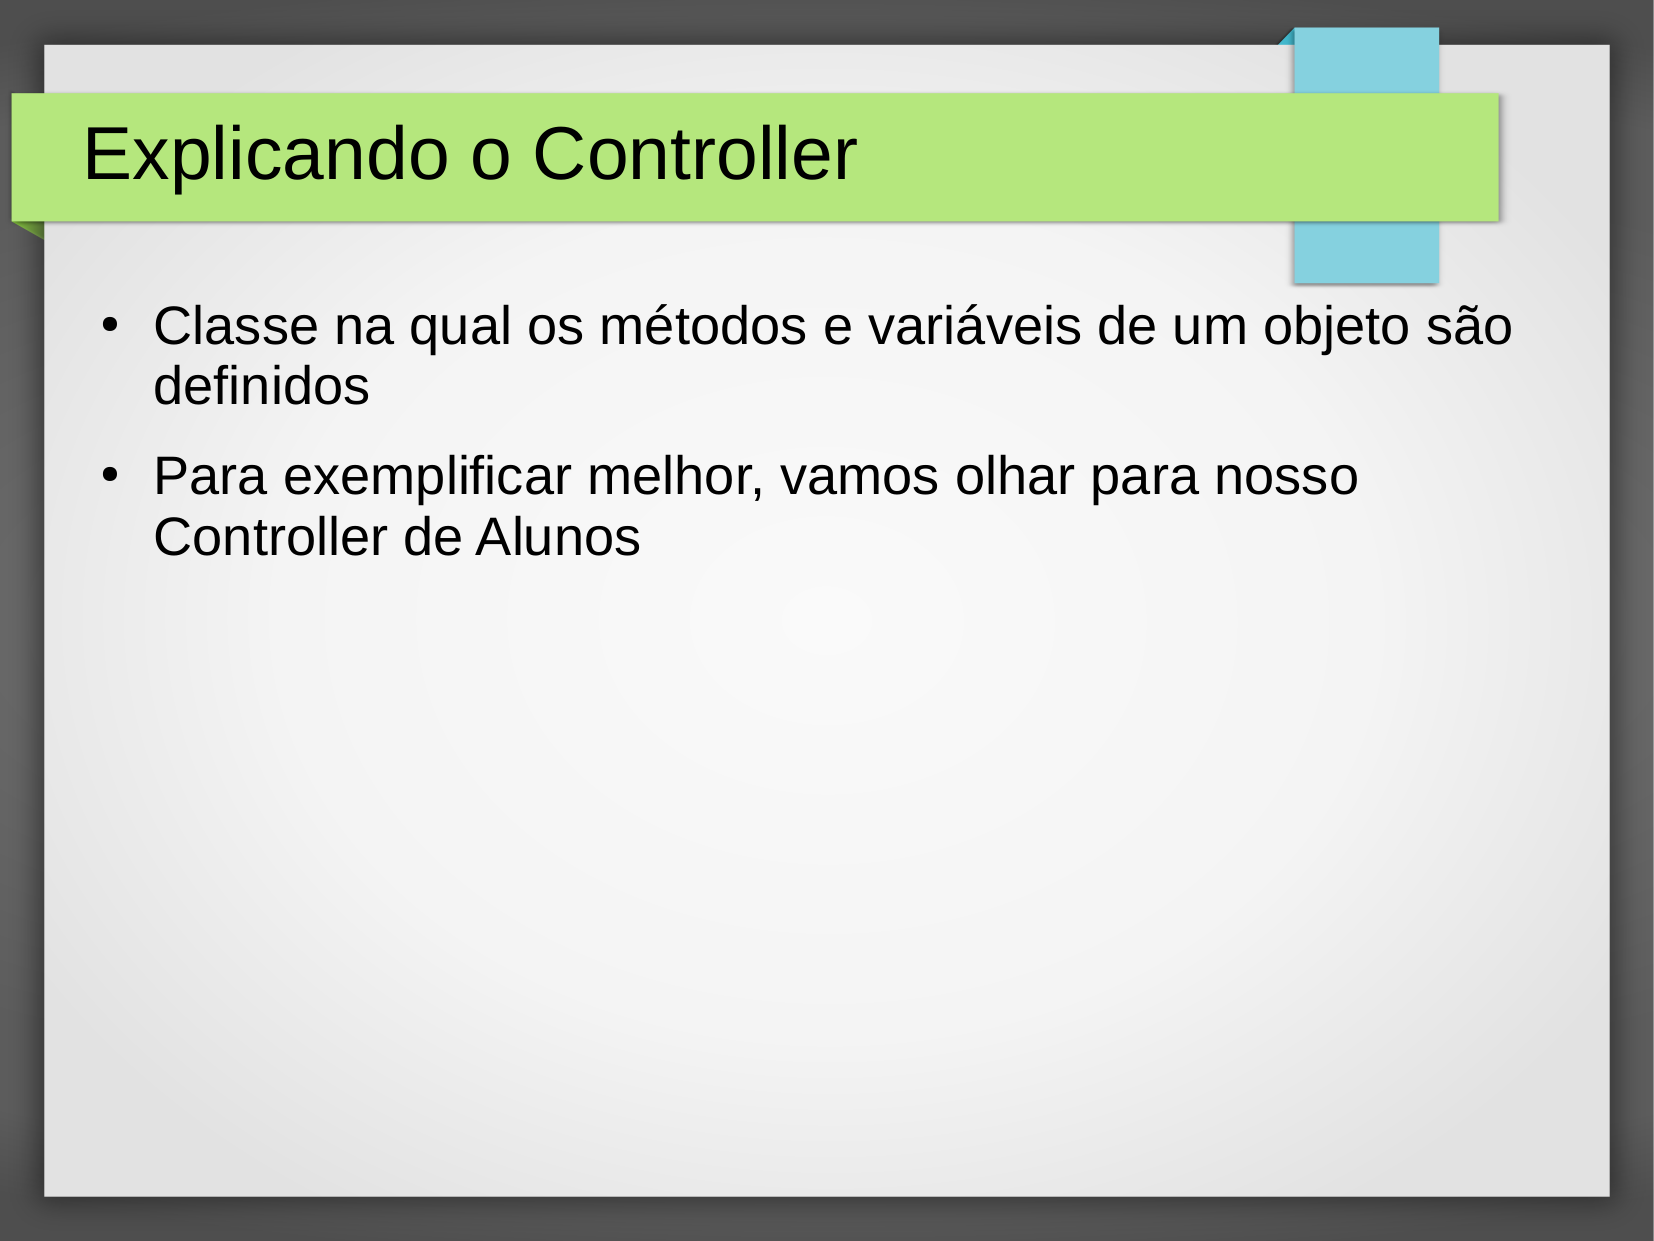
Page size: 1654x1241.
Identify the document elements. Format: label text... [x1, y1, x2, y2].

picture [0, 0, 1654, 1241]
title Explicando o Controller [82, 94, 1264, 213]
list Classe na qual os métodos e variáveis de um objeto são definidos Para exemplificar melhor, vamos olhar para nosso Controller de Alunos [82, 295, 1571, 1015]
